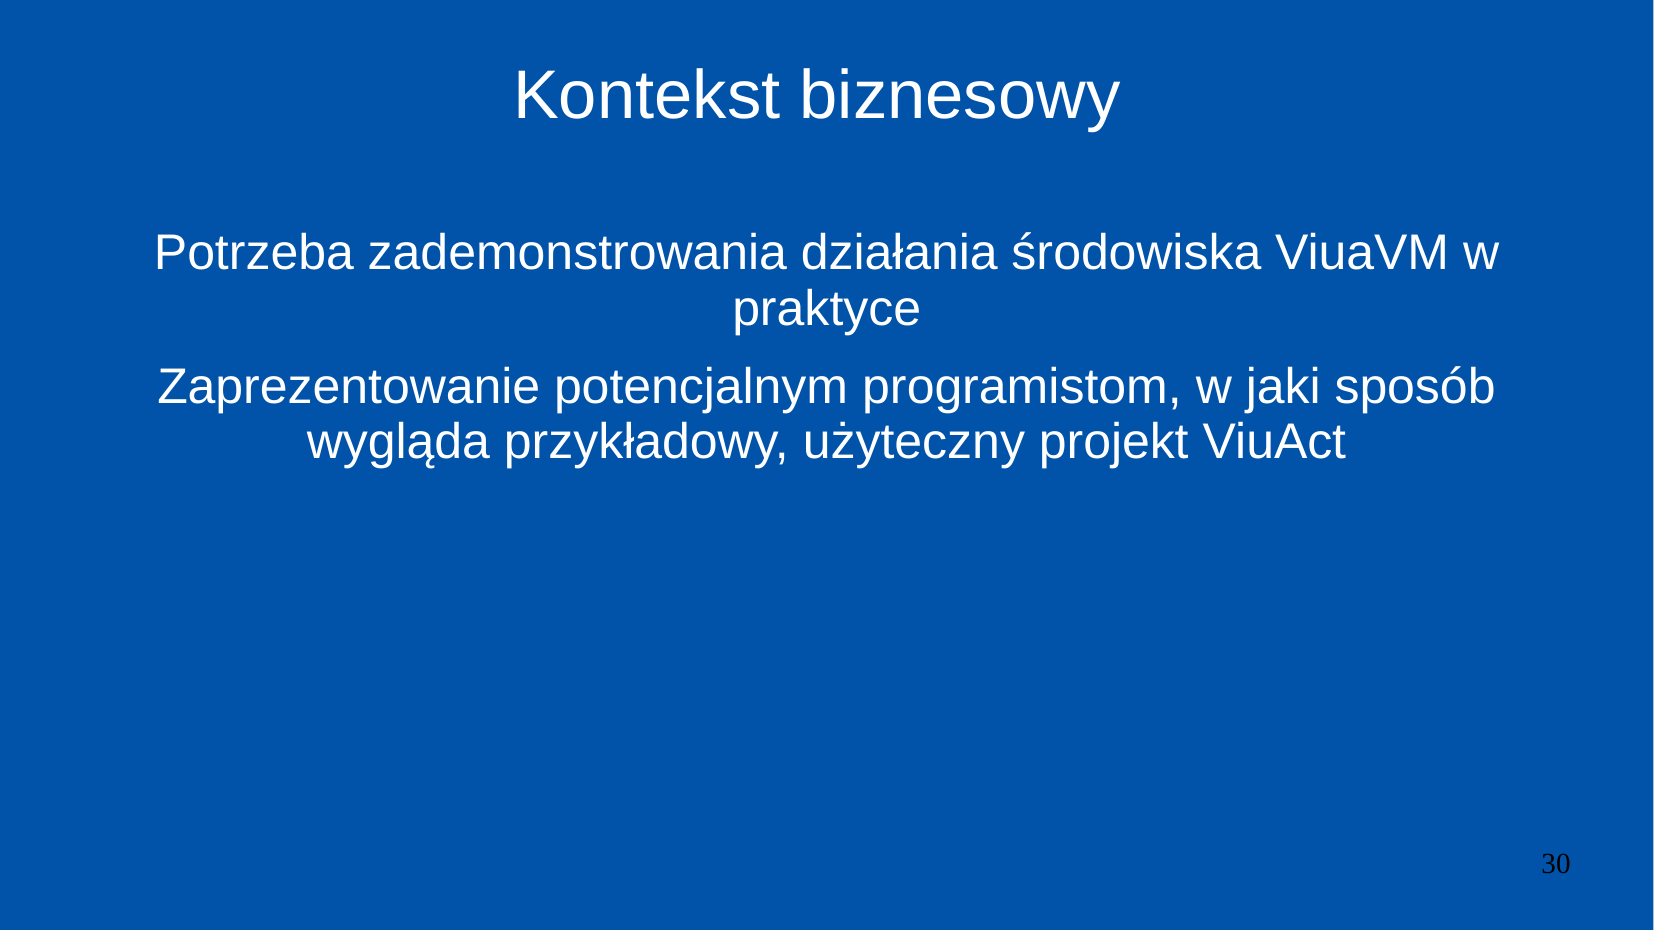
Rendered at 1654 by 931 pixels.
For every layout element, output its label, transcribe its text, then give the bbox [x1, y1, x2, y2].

title Kontekst biznesowy [389, 35, 1264, 154]
list Potrzeba zademonstrowania działania środowiska ViuaVM w praktyce Zaprezentowanie potencjalnym programistom, w jaki sposób wygląda przykładowy, użyteczny projekt ViuAct [82, 224, 1571, 848]
